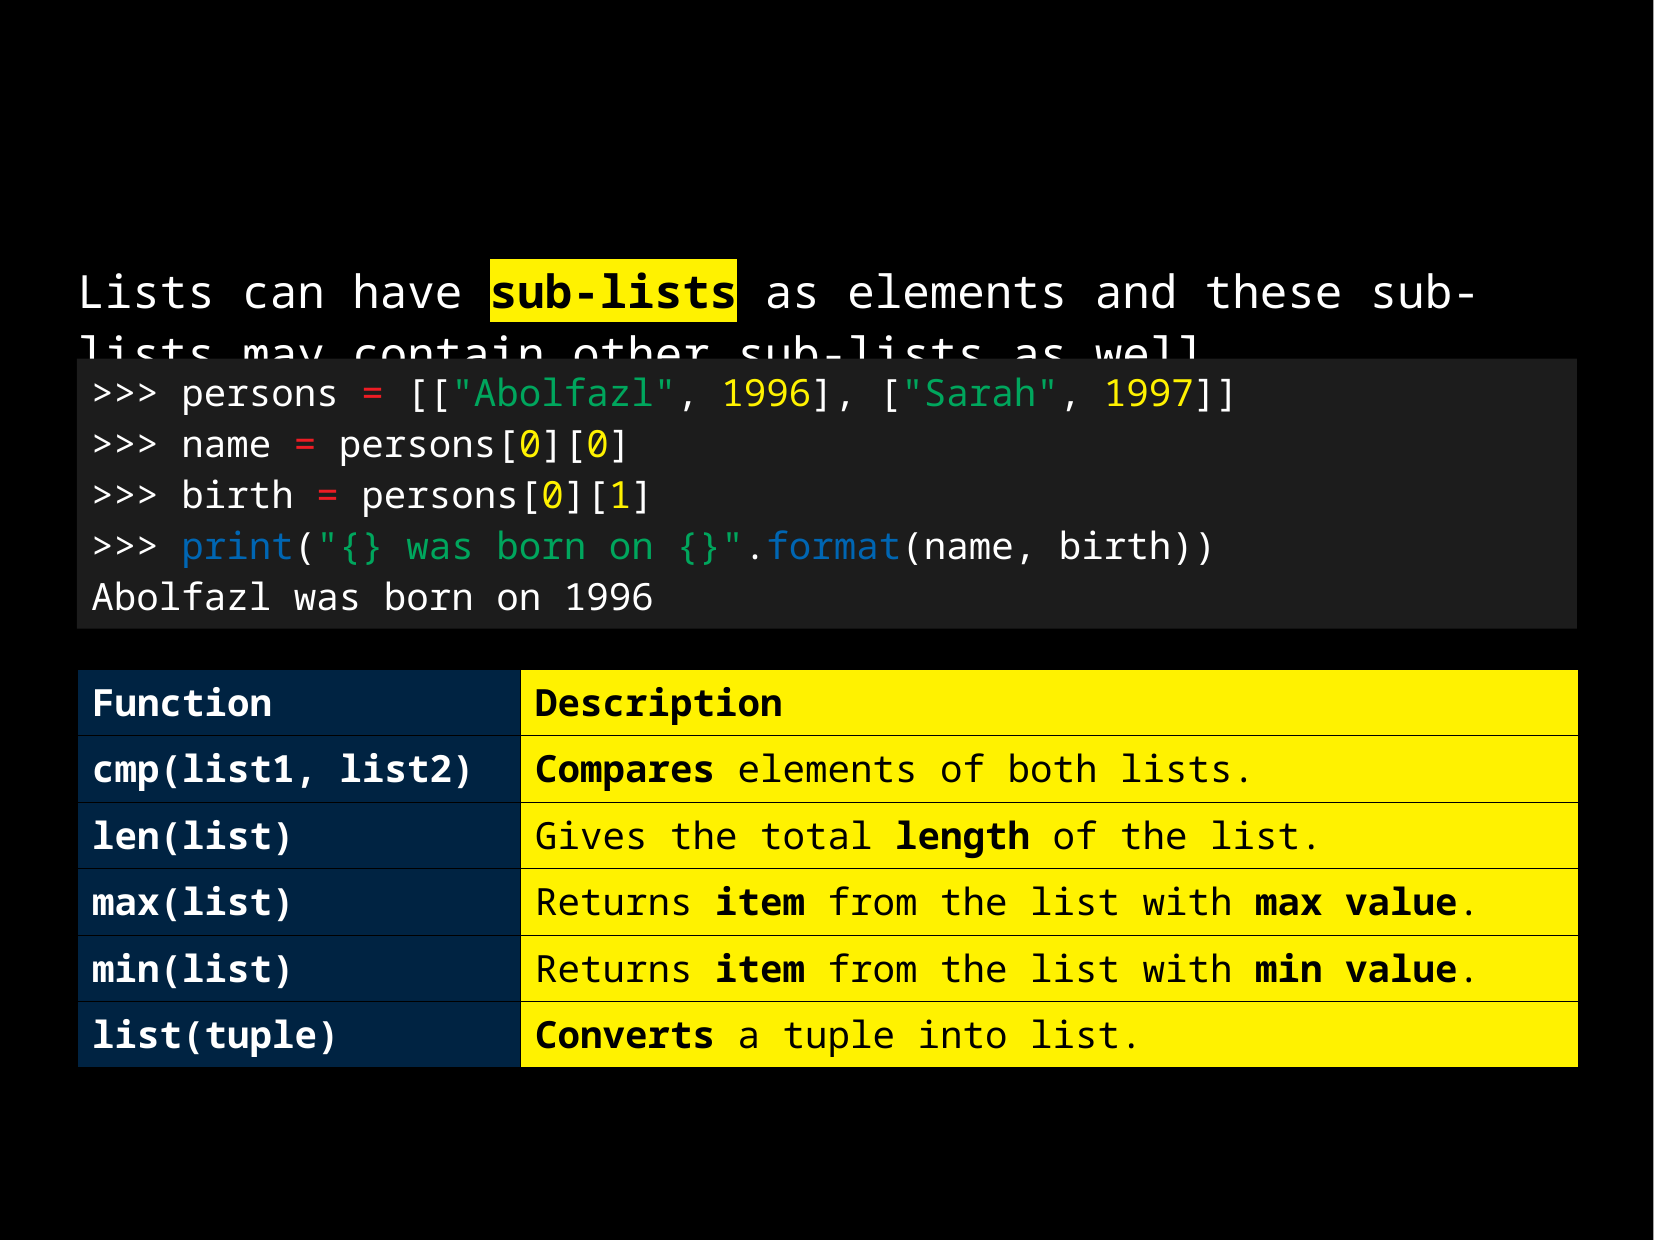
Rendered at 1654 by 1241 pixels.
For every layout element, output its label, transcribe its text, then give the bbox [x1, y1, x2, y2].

table_cell Converts a tuple into list. [521, 1002, 1578, 1067]
table_cell cmp(list1, list2) [78, 736, 520, 802]
text_box Lists can have sub-lists as elements and these sub-lists may contain other sub-lists as well. Common List Functions [62, 251, 1591, 669]
table_cell list(tuple) [78, 1002, 520, 1067]
table_header Function [78, 670, 520, 735]
table_cell Gives the total length of the list. [521, 803, 1578, 868]
table_cell len(list) [78, 803, 520, 868]
table_cell min(list) [78, 936, 520, 1001]
table_cell Compares elements of both lists. [521, 736, 1578, 802]
table_header Description [521, 670, 1578, 735]
table_cell Returns item from the list with min value. [521, 936, 1578, 1001]
table_cell Returns item from the list with max value. [521, 869, 1578, 935]
table_cell max(list) [78, 869, 520, 935]
text_box >>> persons = [["Abolfazl", 1996], ["Sarah", 1997]] >>> name = persons[0][0] >>> birth = persons[0][1] >>> print("{} was born on {}".format(name, birth)) Abolfazl was born on 1996 [76, 358, 1577, 564]
